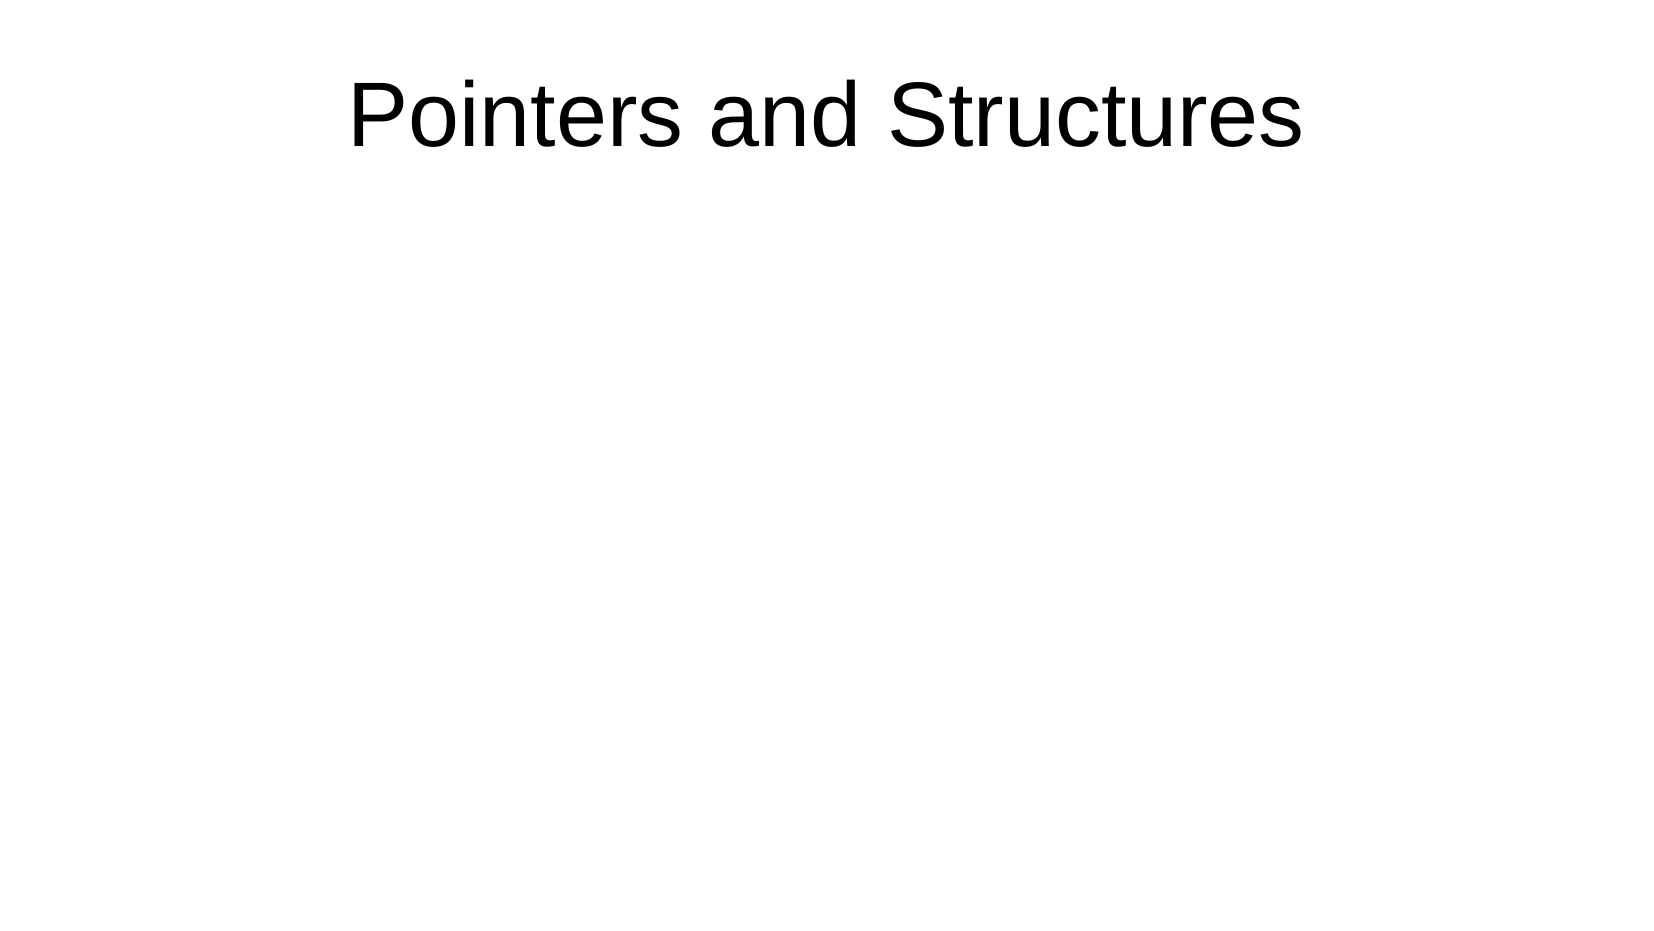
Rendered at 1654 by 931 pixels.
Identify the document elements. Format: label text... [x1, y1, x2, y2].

title Pointers and Structures [82, 37, 1571, 193]
